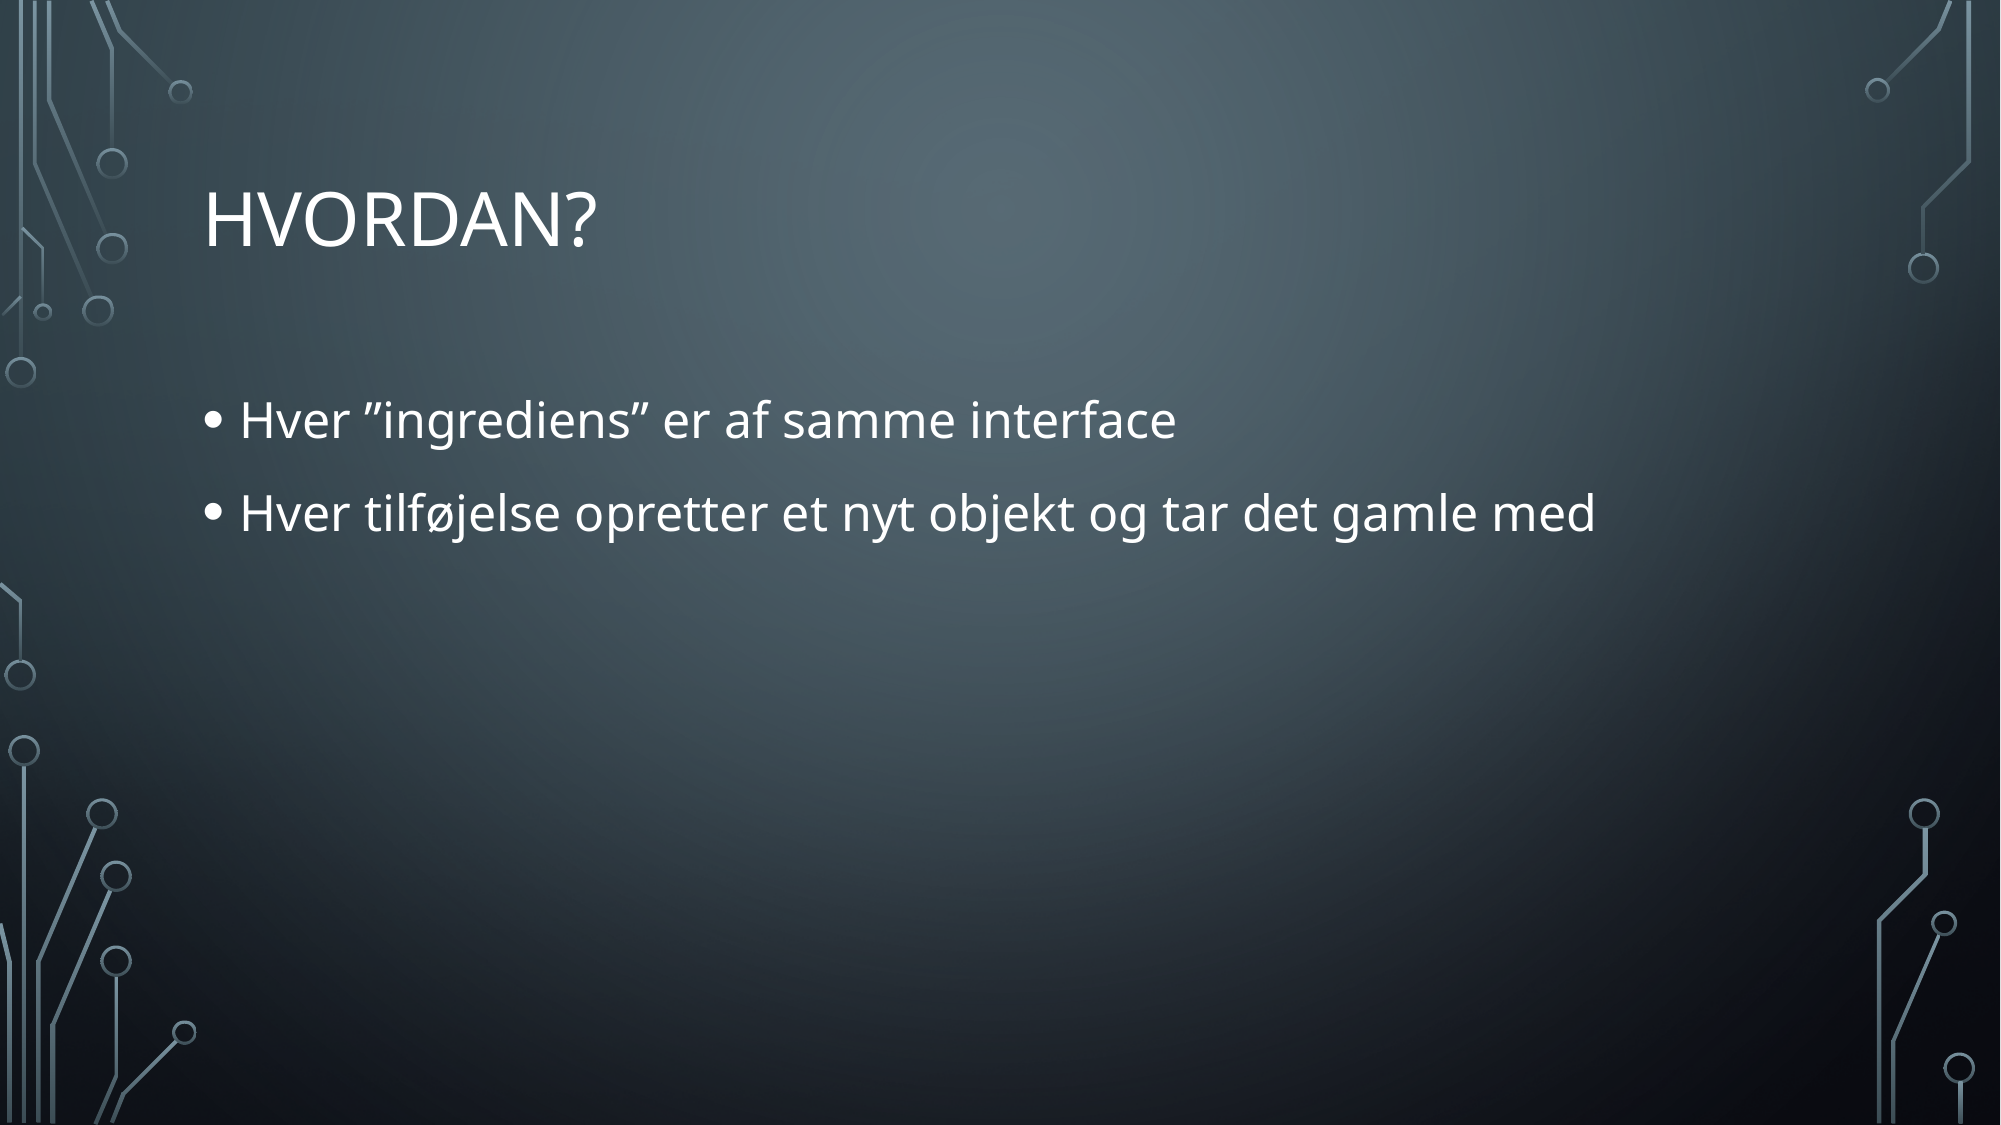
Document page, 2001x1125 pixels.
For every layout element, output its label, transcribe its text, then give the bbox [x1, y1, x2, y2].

list Hver ”ingrediens” er af samme interface Hver tilføjelse opretter et nyt objekt og tar det gamle med [187, 369, 1813, 951]
title Hvordan? [187, 101, 1813, 344]
